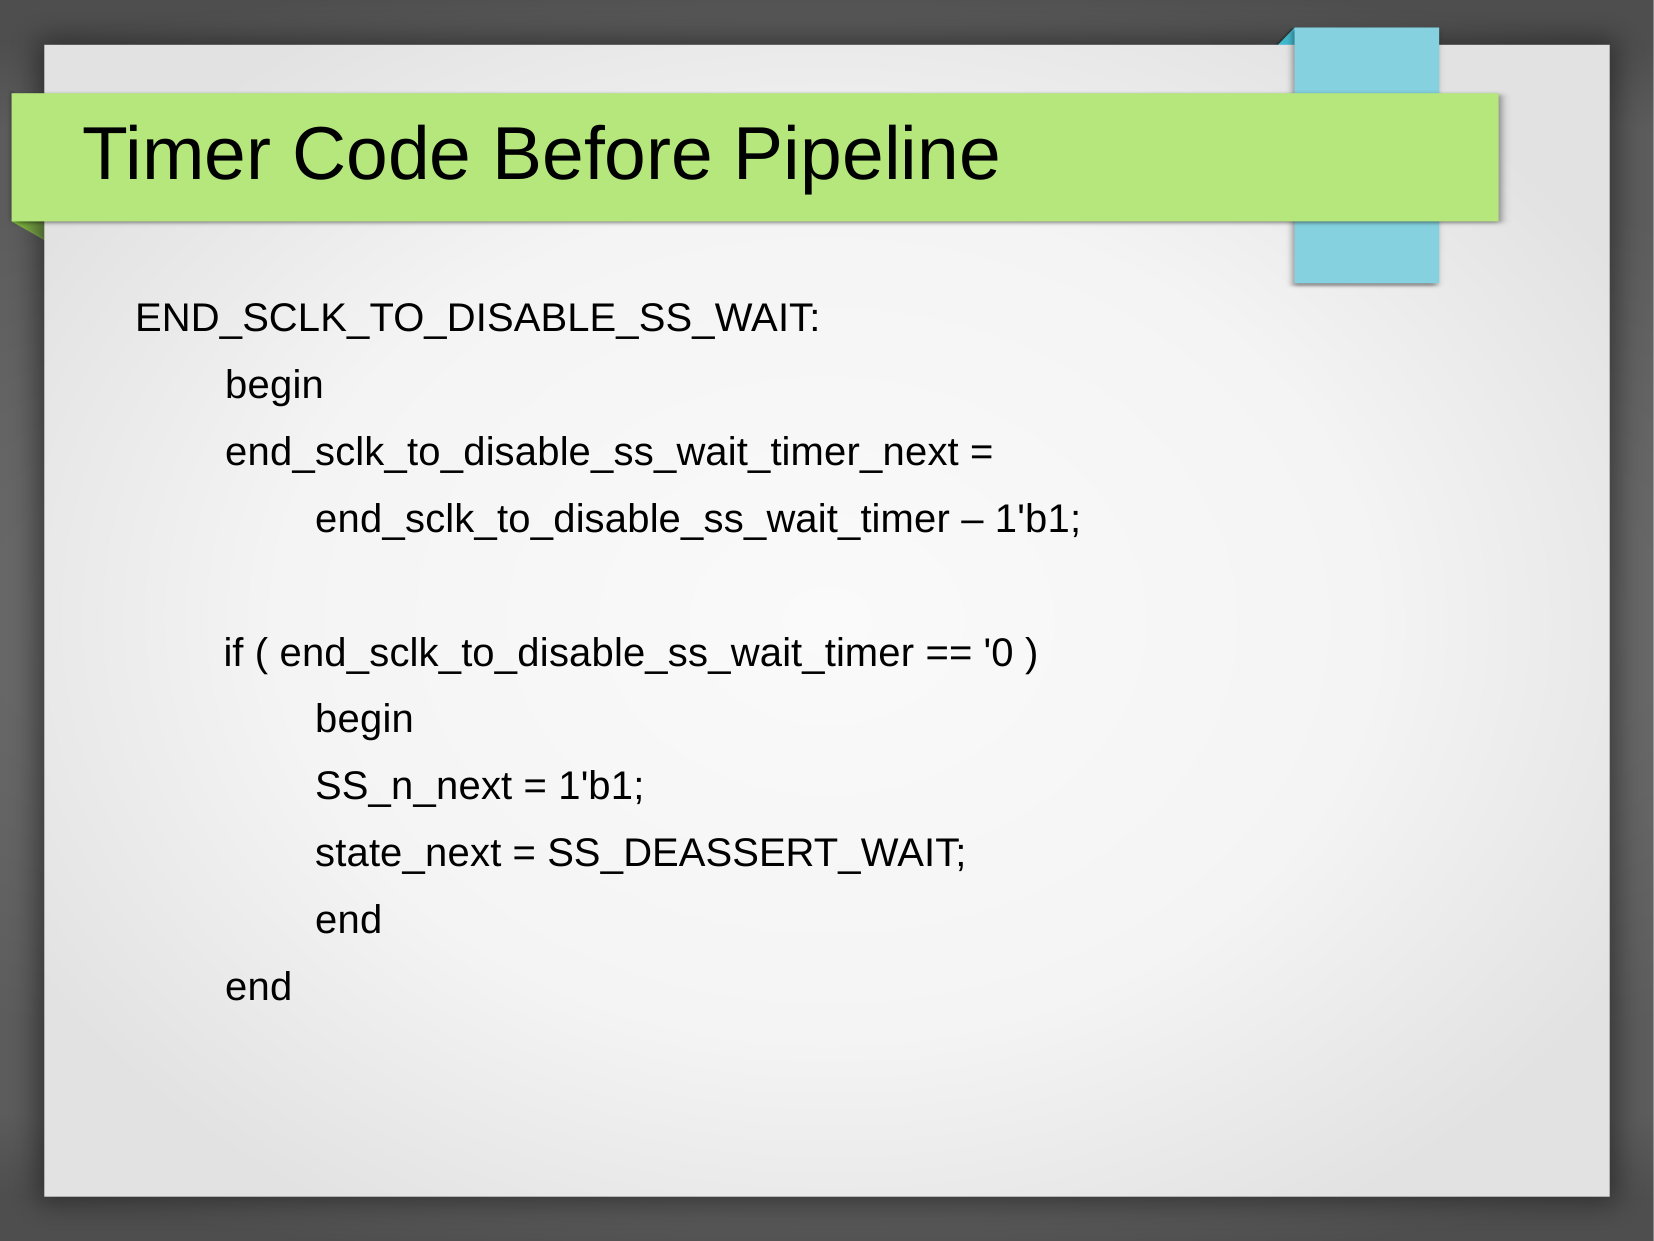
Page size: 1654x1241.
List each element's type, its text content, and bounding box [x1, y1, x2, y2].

picture [0, 0, 1654, 1241]
list END_SCLK_TO_DISABLE_SS_WAIT: begin end_sclk_to_disable_ss_wait_timer_next = end_sclk_to_disable_ss_wait_timer – 1'b1; if ( end_sclk_to_disable_ss_wait_timer == '0 ) begin SS_n_next = 1'b1; state_next = SS_DEASSERT_WAIT; end end [82, 295, 1571, 1015]
title Timer Code Before Pipeline [82, 94, 1264, 213]
